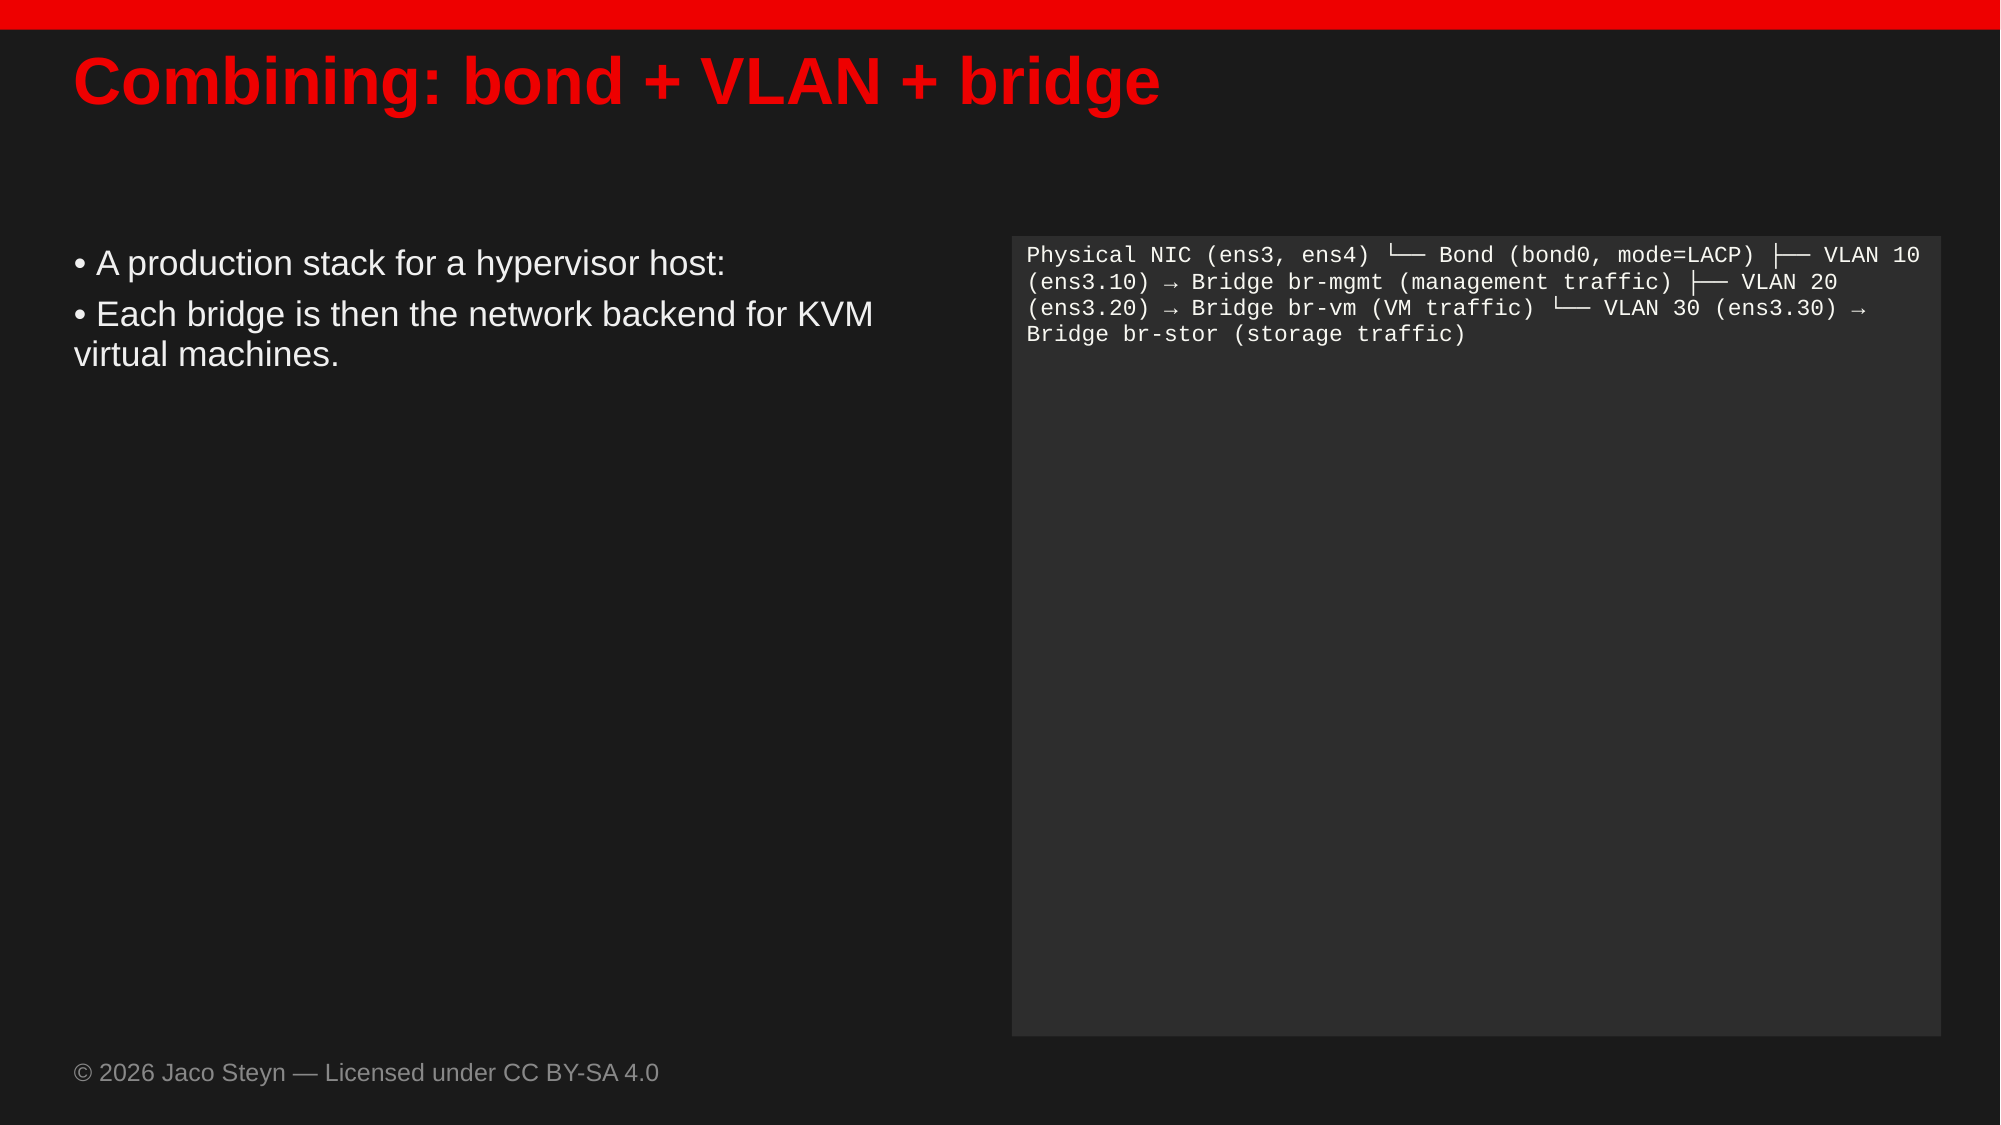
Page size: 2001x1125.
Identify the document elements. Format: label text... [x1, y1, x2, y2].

text_box [0, 0, 2001, 30]
text_box • A production stack for a hypervisor host: • Each bridge is then the network backend for KVM virtual machines. [59, 236, 989, 1037]
text_box © 2026 Jaco Steyn — Licensed under CC BY-SA 4.0 [59, 1051, 1942, 1093]
text_box Physical NIC (ens3, ens4) └── Bond (bond0, mode=LACP) ├── VLAN 10 (ens3.10) → Bridge br-mgmt (management traffic) ├── VLAN 20 (ens3.20) → Bridge br-vm (VM traffic) └── VLAN 30 (ens3.30) → Bridge br-stor (storage traffic) [1011, 236, 1942, 1037]
text_box Combining: bond + VLAN + bridge [59, 36, 1942, 208]
